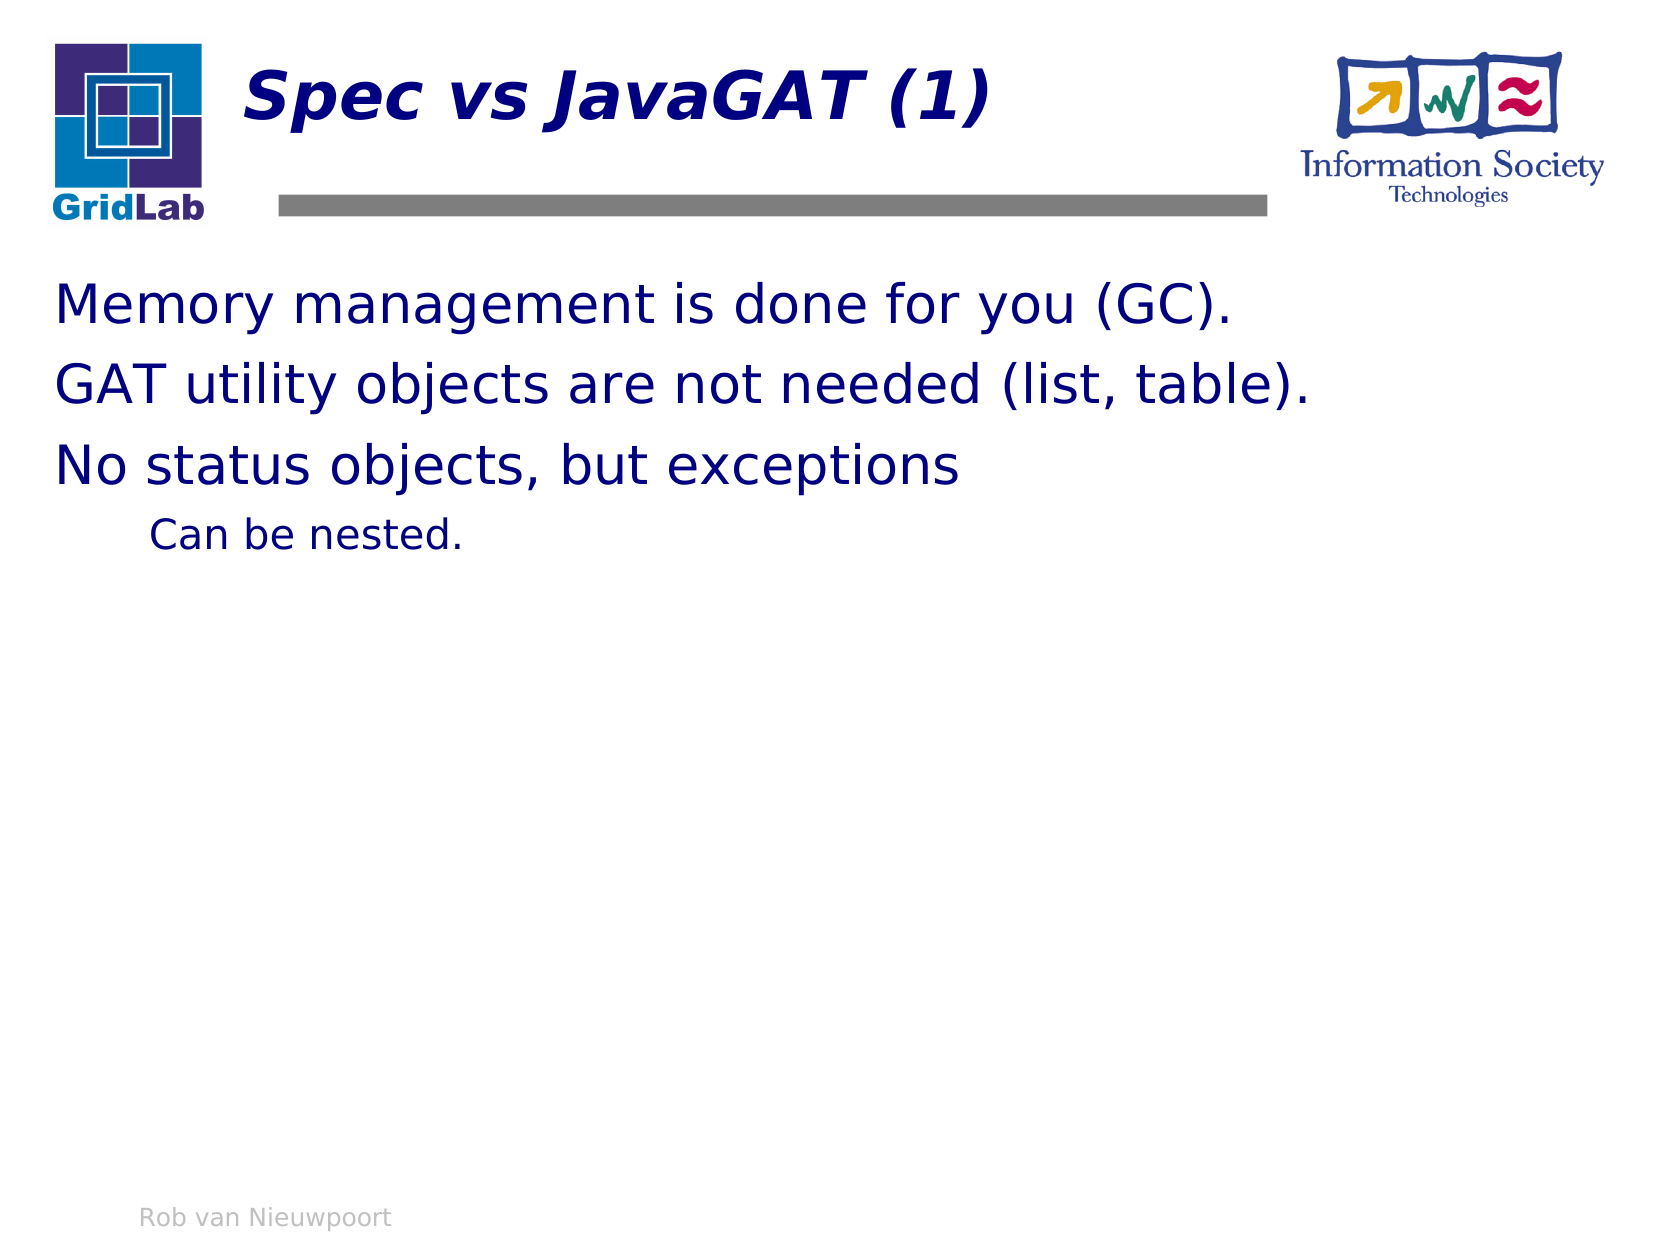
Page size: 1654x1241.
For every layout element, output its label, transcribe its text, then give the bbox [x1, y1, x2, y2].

title Spec vs JavaGAT (1) [243, 0, 1280, 187]
list Memory management is done for you (GC). GAT utility objects are not needed (list, table). No status objects, but exceptions Can be nested. [55, 268, 1599, 929]
picture [45, 34, 211, 230]
picture [1293, 34, 1611, 214]
